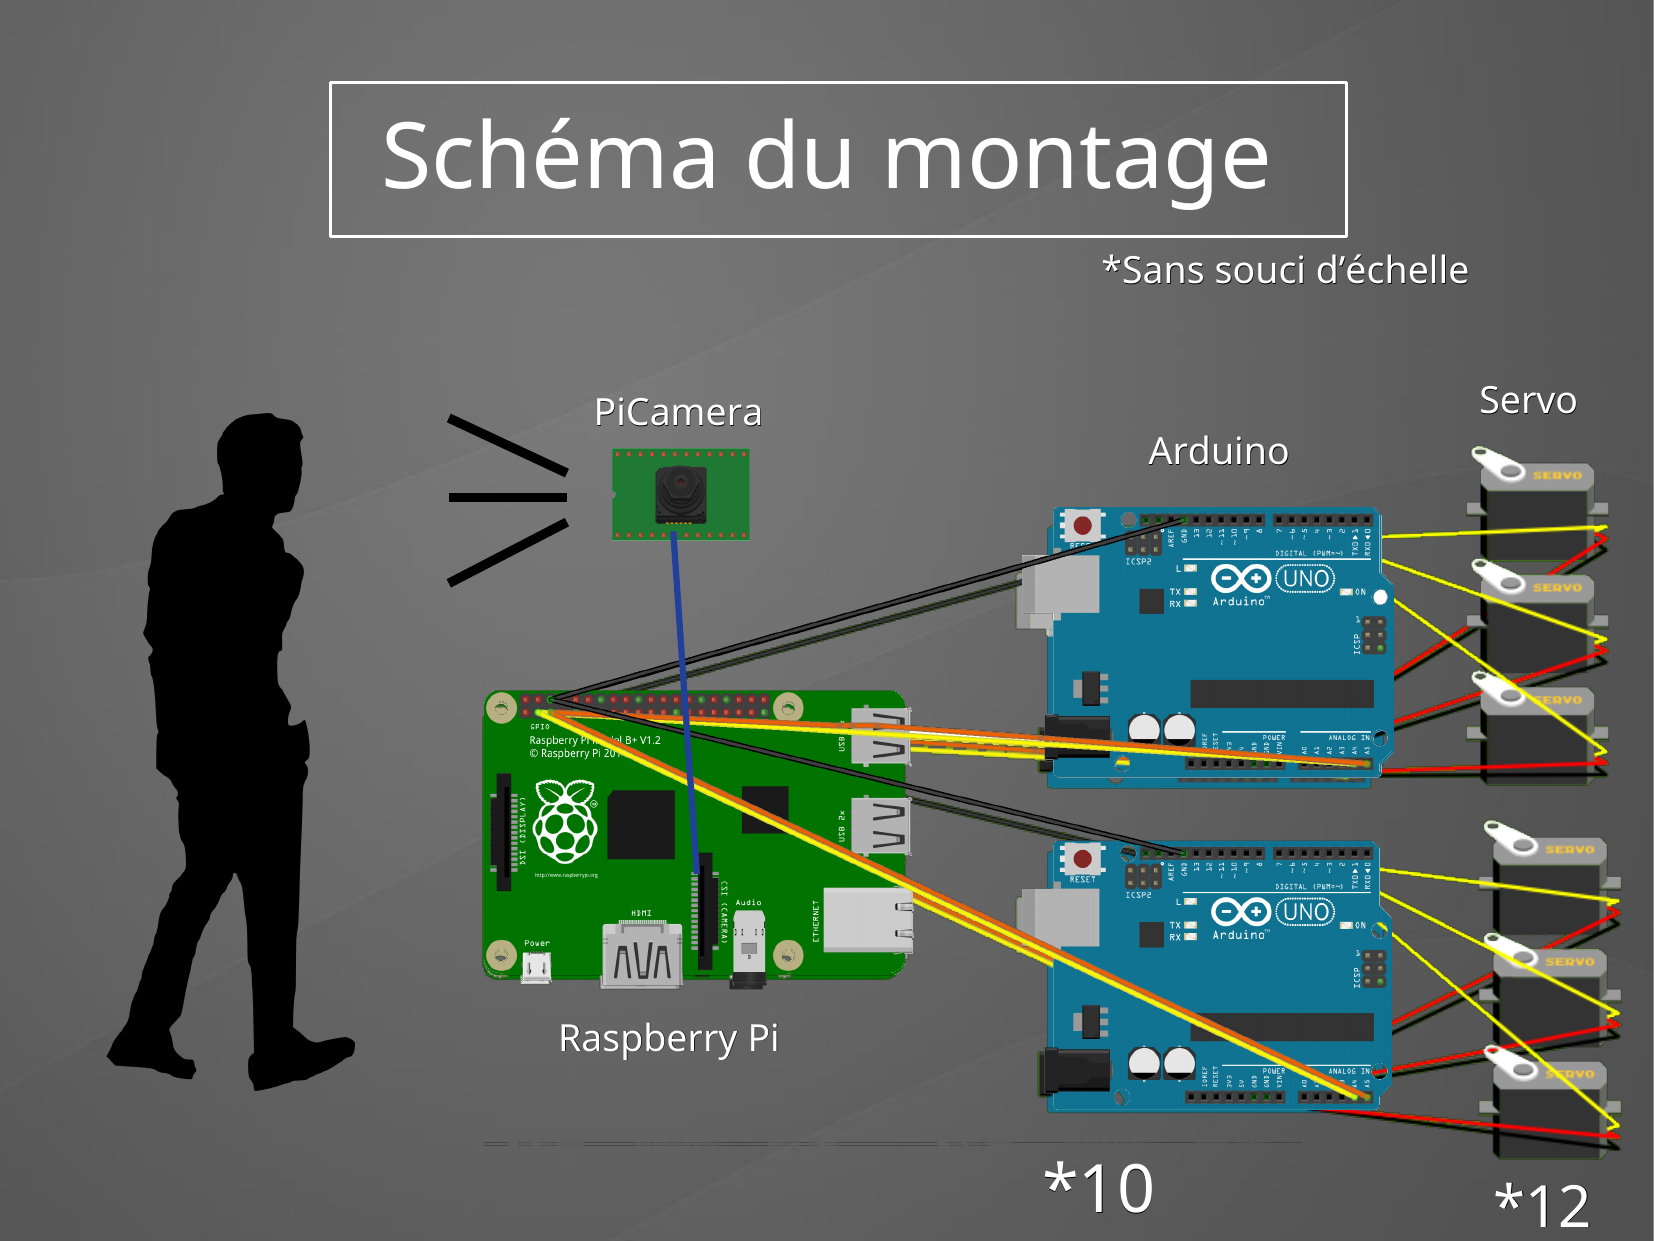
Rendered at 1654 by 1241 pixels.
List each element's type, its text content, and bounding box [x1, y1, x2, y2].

text_box Servo [1464, 366, 1630, 472]
title Schéma du montage [82, 49, 1571, 257]
picture [0, 0, 1654, 1241]
text_box Arduino [1133, 417, 1312, 478]
text_box *10 [1027, 1133, 1193, 1241]
text_box Raspberry Pi [543, 1003, 827, 1065]
text_box [330, 82, 1347, 237]
text_box *12 [1478, 1157, 1645, 1241]
text_box *Sans souci d’échelle [1086, 236, 1583, 297]
text_box PiCamera [578, 377, 804, 439]
text_box [1110, 420, 1217, 491]
